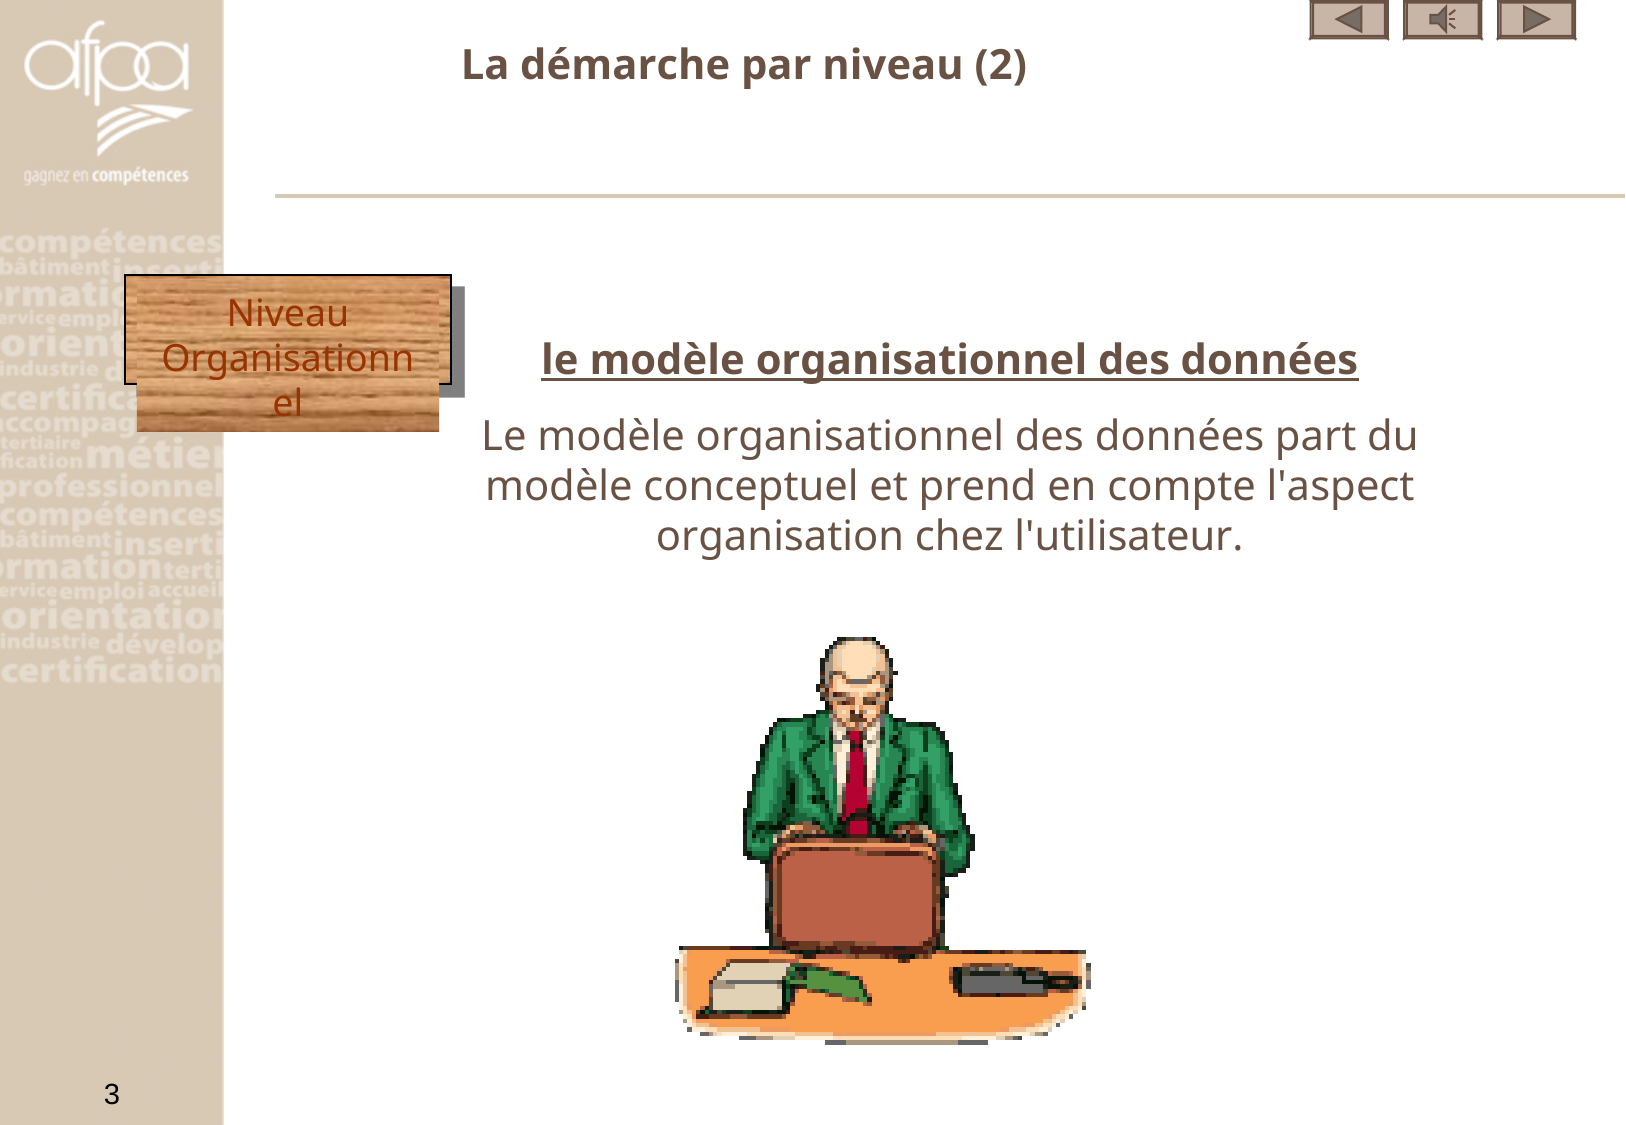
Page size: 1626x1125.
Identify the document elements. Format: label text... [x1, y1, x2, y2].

text_box [124, 275, 452, 384]
text_box le modèle organisationnel des données Le modèle organisationnel des données part du modèle conceptuel et prend en compte l'aspect organisation chez l'utilisateur. [399, 324, 1501, 643]
text_box [1311, 0, 1388, 39]
picture [0, 0, 1626, 1125]
text_box [1405, 0, 1482, 39]
text_box La démarche par niveau (2) [326, 24, 1163, 100]
text_box Niveau Organisationnel [136, 280, 440, 432]
text_box [1499, 0, 1576, 39]
